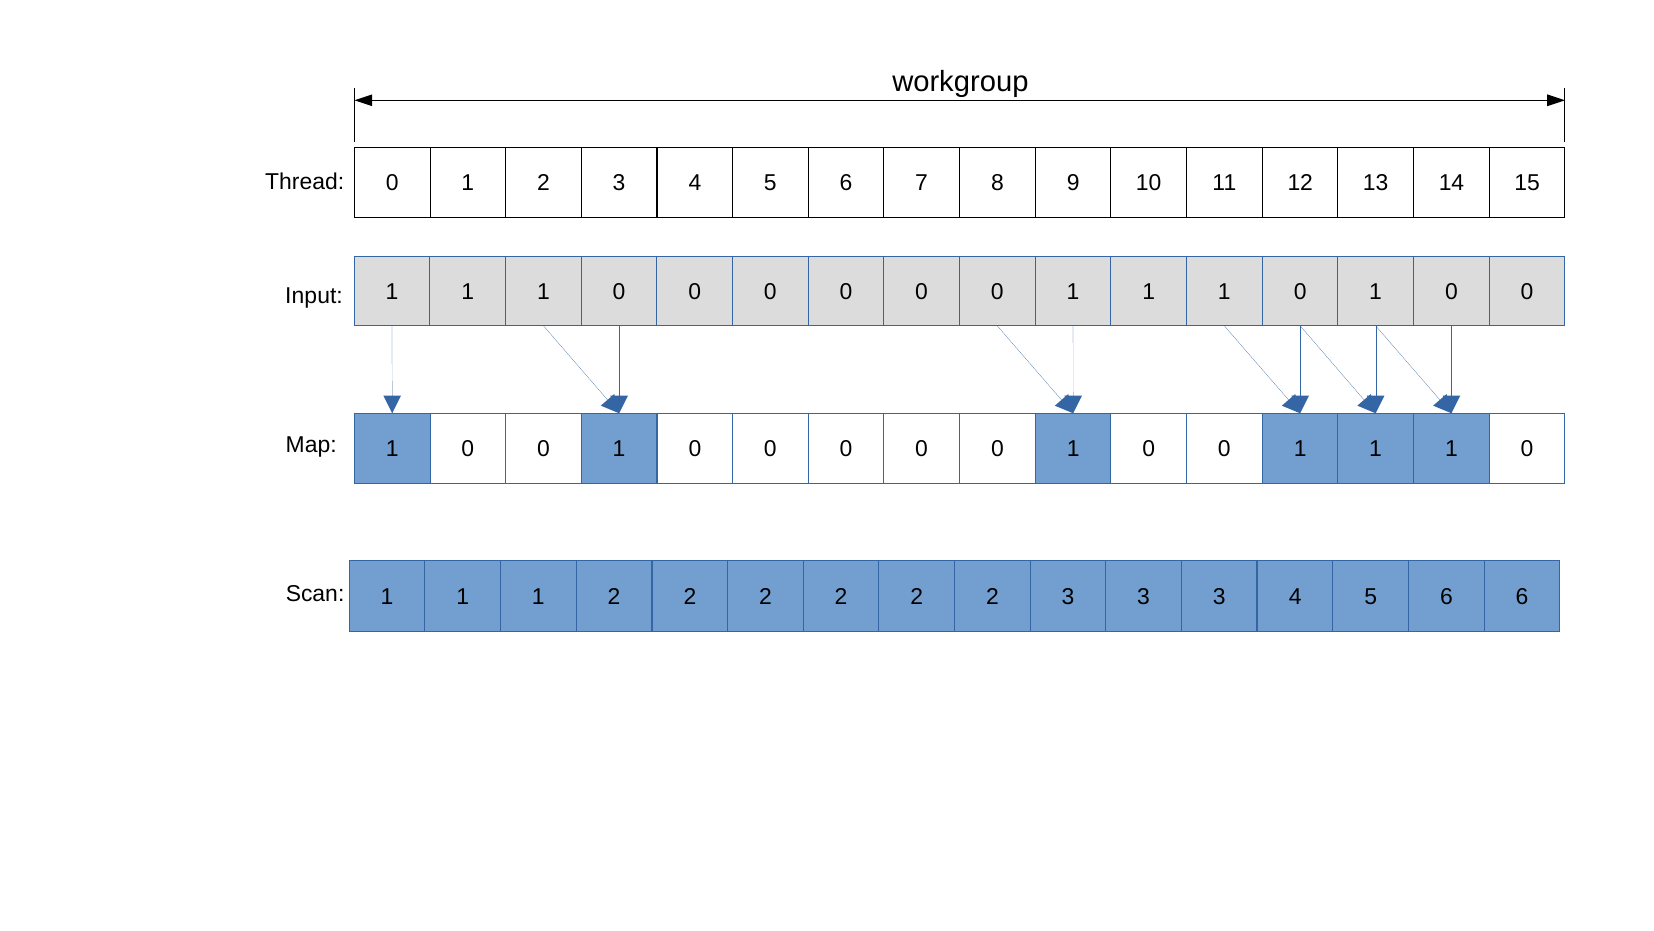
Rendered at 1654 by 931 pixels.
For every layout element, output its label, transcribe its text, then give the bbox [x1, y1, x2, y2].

text_box 11 [1186, 147, 1262, 218]
text_box 0 [732, 413, 808, 484]
text_box Thread: [250, 161, 360, 227]
text_box 10 [1110, 147, 1186, 218]
text_box 12 [1262, 147, 1337, 218]
text_box 2 [803, 560, 878, 632]
text_box 1 [1110, 256, 1186, 326]
text_box Map: [251, 424, 360, 491]
text_box 3 [581, 147, 657, 218]
text_box 13 [1337, 147, 1413, 218]
text_box 1 [1337, 256, 1413, 326]
text_box 0 [656, 256, 732, 326]
text_box 15 [1489, 147, 1565, 218]
text_box 2 [576, 560, 652, 632]
text_box Input: [270, 275, 360, 342]
text_box 1 [1337, 413, 1413, 484]
text_box 0 [1110, 413, 1186, 484]
text_box 1 [354, 256, 429, 326]
text_box 1 [1413, 413, 1489, 484]
text_box 0 [732, 256, 808, 326]
text_box 8 [959, 147, 1035, 218]
text_box 0 [959, 256, 1035, 326]
text_box 1 [1186, 256, 1262, 326]
text_box 0 [808, 256, 883, 326]
text_box 6 [1484, 560, 1560, 632]
text_box 1 [430, 147, 505, 218]
text_box 4 [1257, 560, 1332, 632]
text_box 1 [500, 560, 576, 632]
text_box 14 [1413, 147, 1489, 218]
text_box 2 [878, 560, 954, 632]
text_box 6 [1408, 560, 1484, 632]
text_box 1 [354, 413, 430, 484]
text_box 0 [883, 413, 959, 484]
text_box 1 [1035, 413, 1110, 484]
text_box 3 [1181, 560, 1257, 632]
text_box 0 [1489, 413, 1565, 484]
text_box 6 [808, 147, 883, 218]
text_box 0 [657, 413, 732, 484]
text_box 3 [1030, 560, 1105, 632]
text_box Scan: [211, 573, 360, 614]
text_box 1 [1035, 256, 1110, 326]
text_box 3 [1105, 560, 1181, 632]
text_box 1 [349, 560, 424, 632]
text_box 4 [657, 147, 732, 218]
text_box 1 [505, 256, 581, 326]
text_box 2 [505, 147, 581, 218]
text_box 1 [424, 560, 500, 632]
text_box 0 [1413, 256, 1489, 326]
text_box 2 [652, 560, 727, 632]
text_box 9 [1035, 147, 1110, 218]
text_box 0 [430, 413, 505, 484]
text_box 0 [883, 256, 959, 326]
text_box 2 [954, 560, 1030, 632]
text_box 0 [959, 413, 1035, 484]
text_box 5 [732, 147, 808, 218]
text_box 0 [581, 256, 656, 326]
text_box 1 [581, 413, 657, 484]
text_box 0 [1186, 413, 1262, 484]
text_box 1 [429, 256, 505, 326]
text_box 2 [727, 560, 803, 632]
text_box 0 [1489, 256, 1565, 326]
text_box 0 [354, 147, 430, 218]
text_box 1 [1262, 413, 1337, 484]
text_box 5 [1332, 560, 1408, 632]
text_box 0 [1262, 256, 1337, 326]
text_box 0 [505, 413, 581, 484]
text_box 7 [883, 147, 959, 218]
text_box 0 [808, 413, 883, 484]
